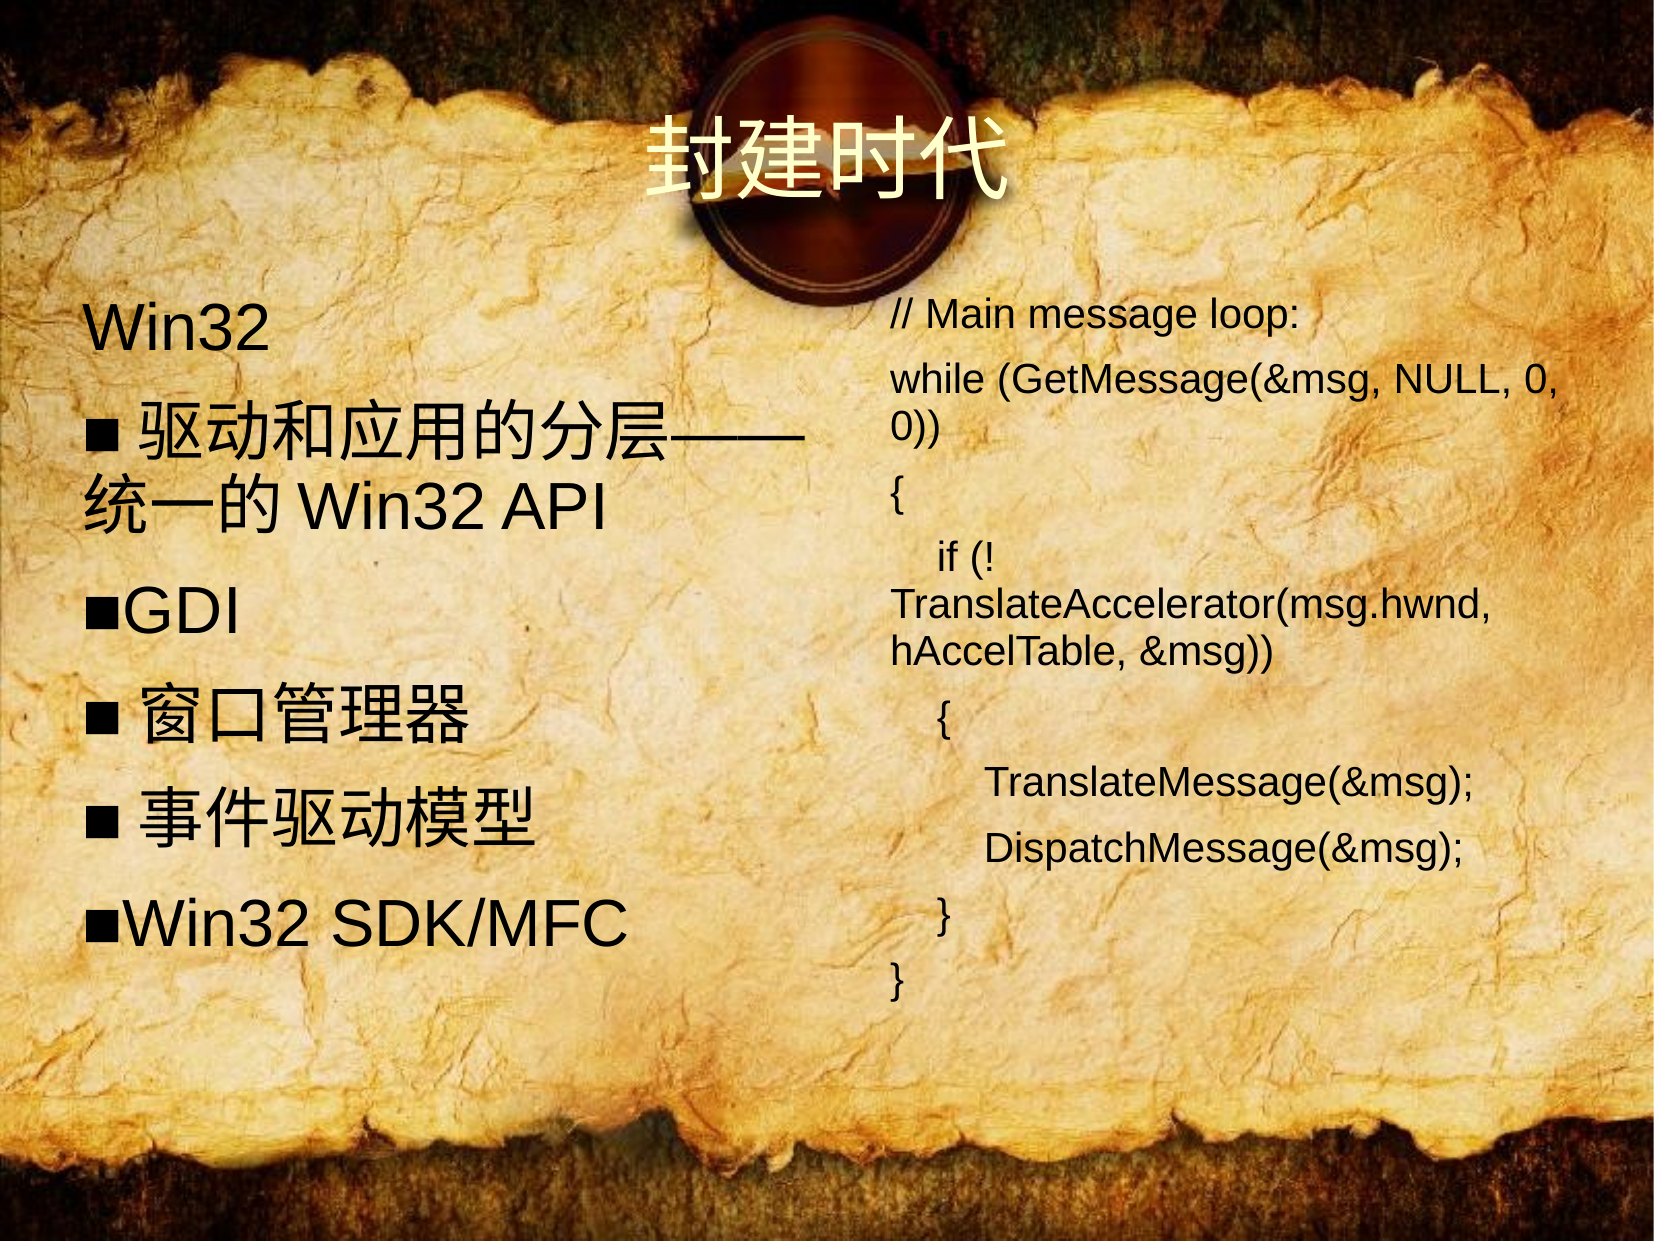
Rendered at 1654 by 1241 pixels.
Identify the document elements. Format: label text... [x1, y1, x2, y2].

title 封建时代 [82, 49, 1571, 257]
list // Main message loop: while (GetMessage(&msg, NULL, 0, 0)) { if (!TranslateAccelerator(msg.hwnd, hAccelTable, &msg)) { TranslateMessage(&msg); DispatchMessage(&msg); } } [845, 290, 1572, 1010]
picture [0, 0, 1654, 1241]
list Win32 ■驱动和应用的分层——统一的Win32 API ■GDI ■窗口管理器 ■事件驱动模型 ■Win32 SDK/MFC [82, 290, 809, 1010]
